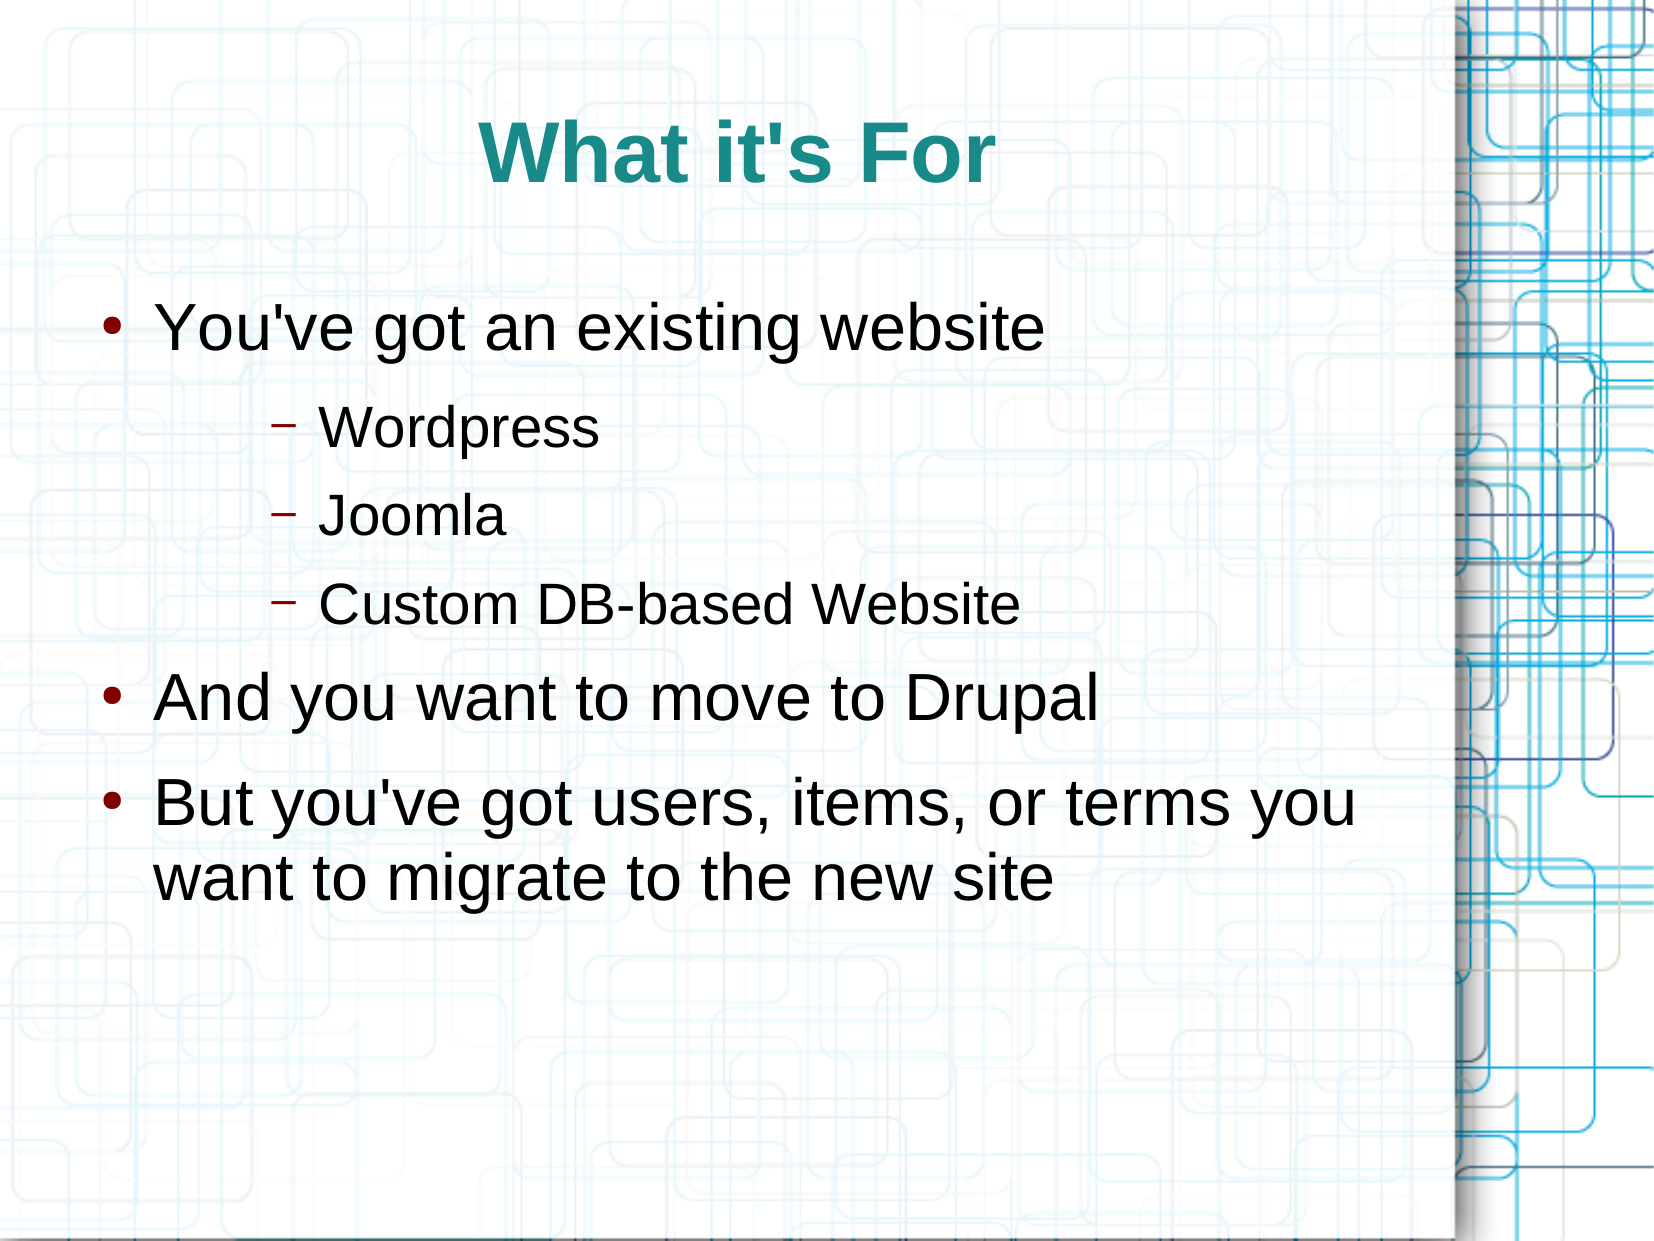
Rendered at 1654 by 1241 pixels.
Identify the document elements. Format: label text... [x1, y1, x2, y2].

picture [0, 0, 1654, 1241]
list You've got an existing website Wordpress Joomla Custom DB-based Website And you want to move to Drupal But you've got users, items, or terms you want to migrate to the new site [82, 290, 1418, 1109]
title What it's For [59, 49, 1418, 257]
